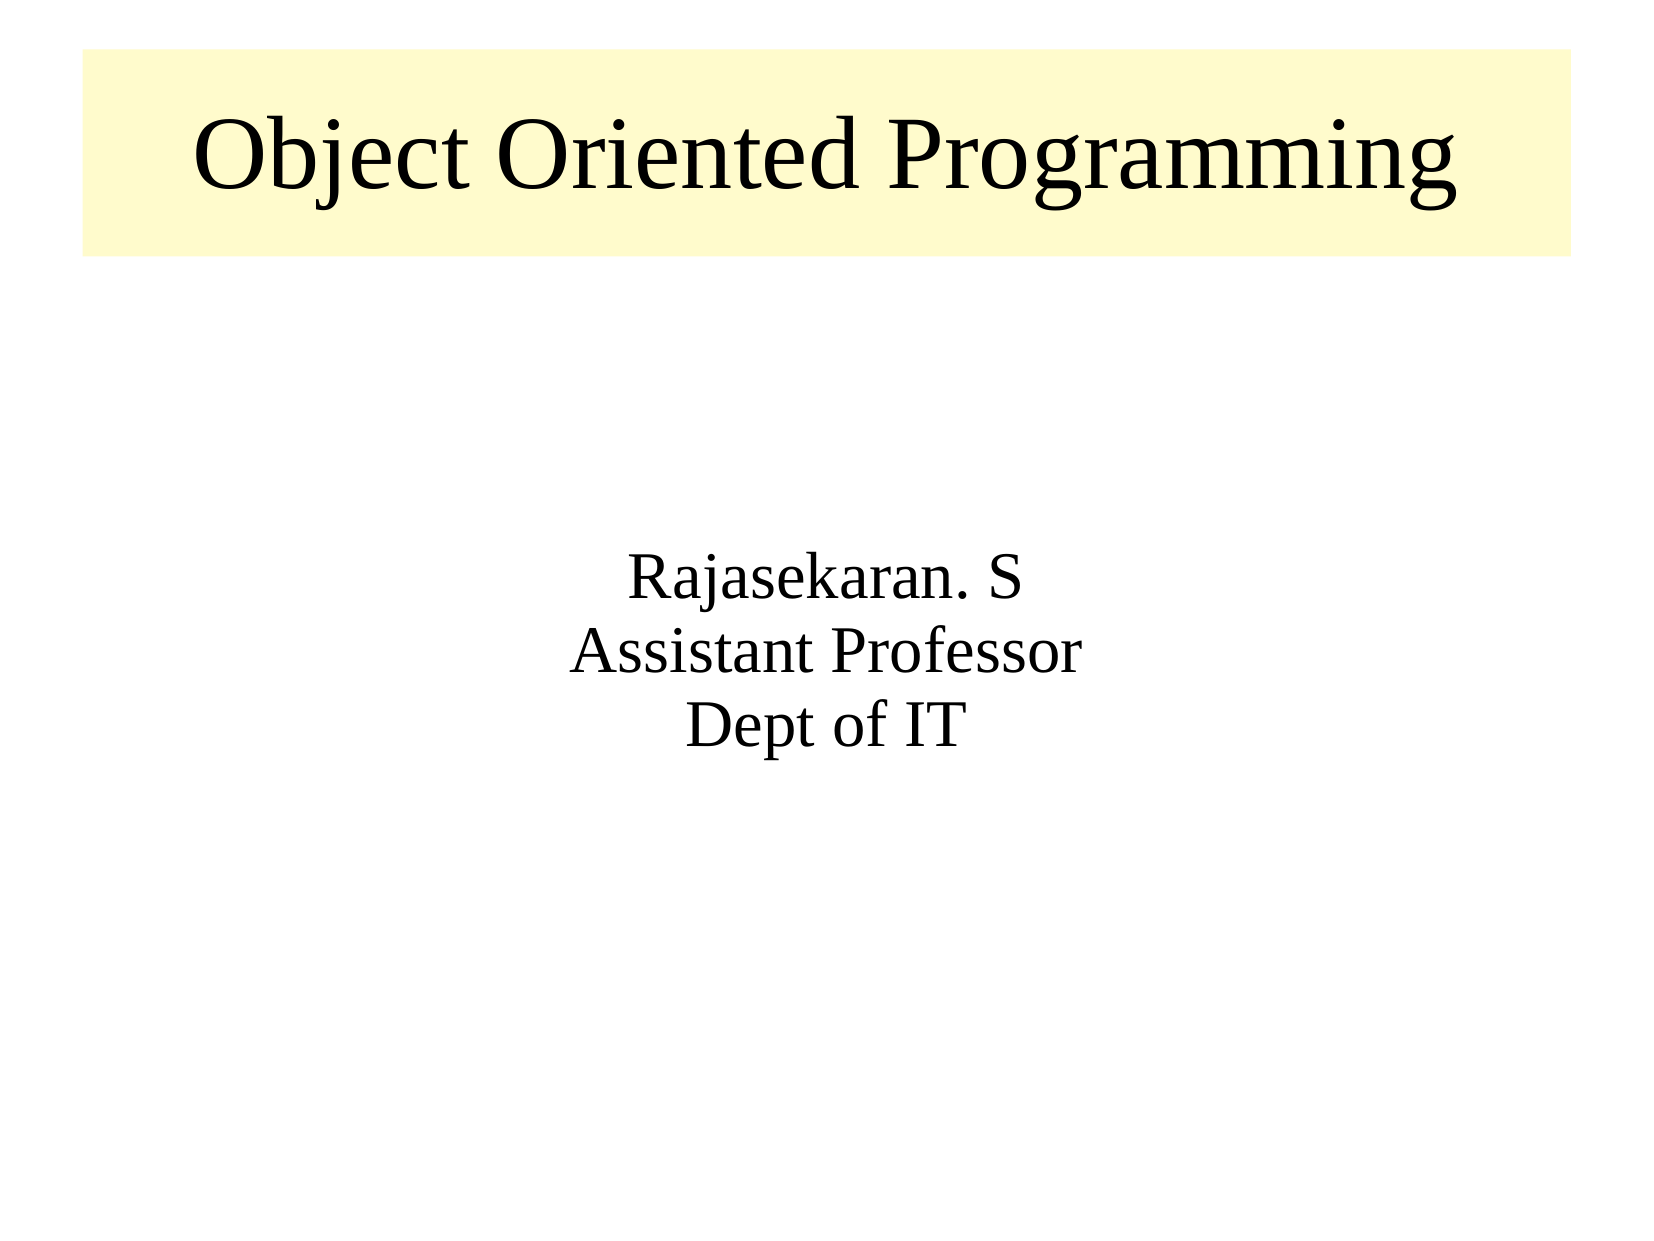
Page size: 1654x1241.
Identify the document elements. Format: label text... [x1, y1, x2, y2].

title Object Oriented Programming [82, 49, 1571, 257]
subtitle Rajasekaran. S Assistant Professor Dept of IT [82, 290, 1571, 1010]
